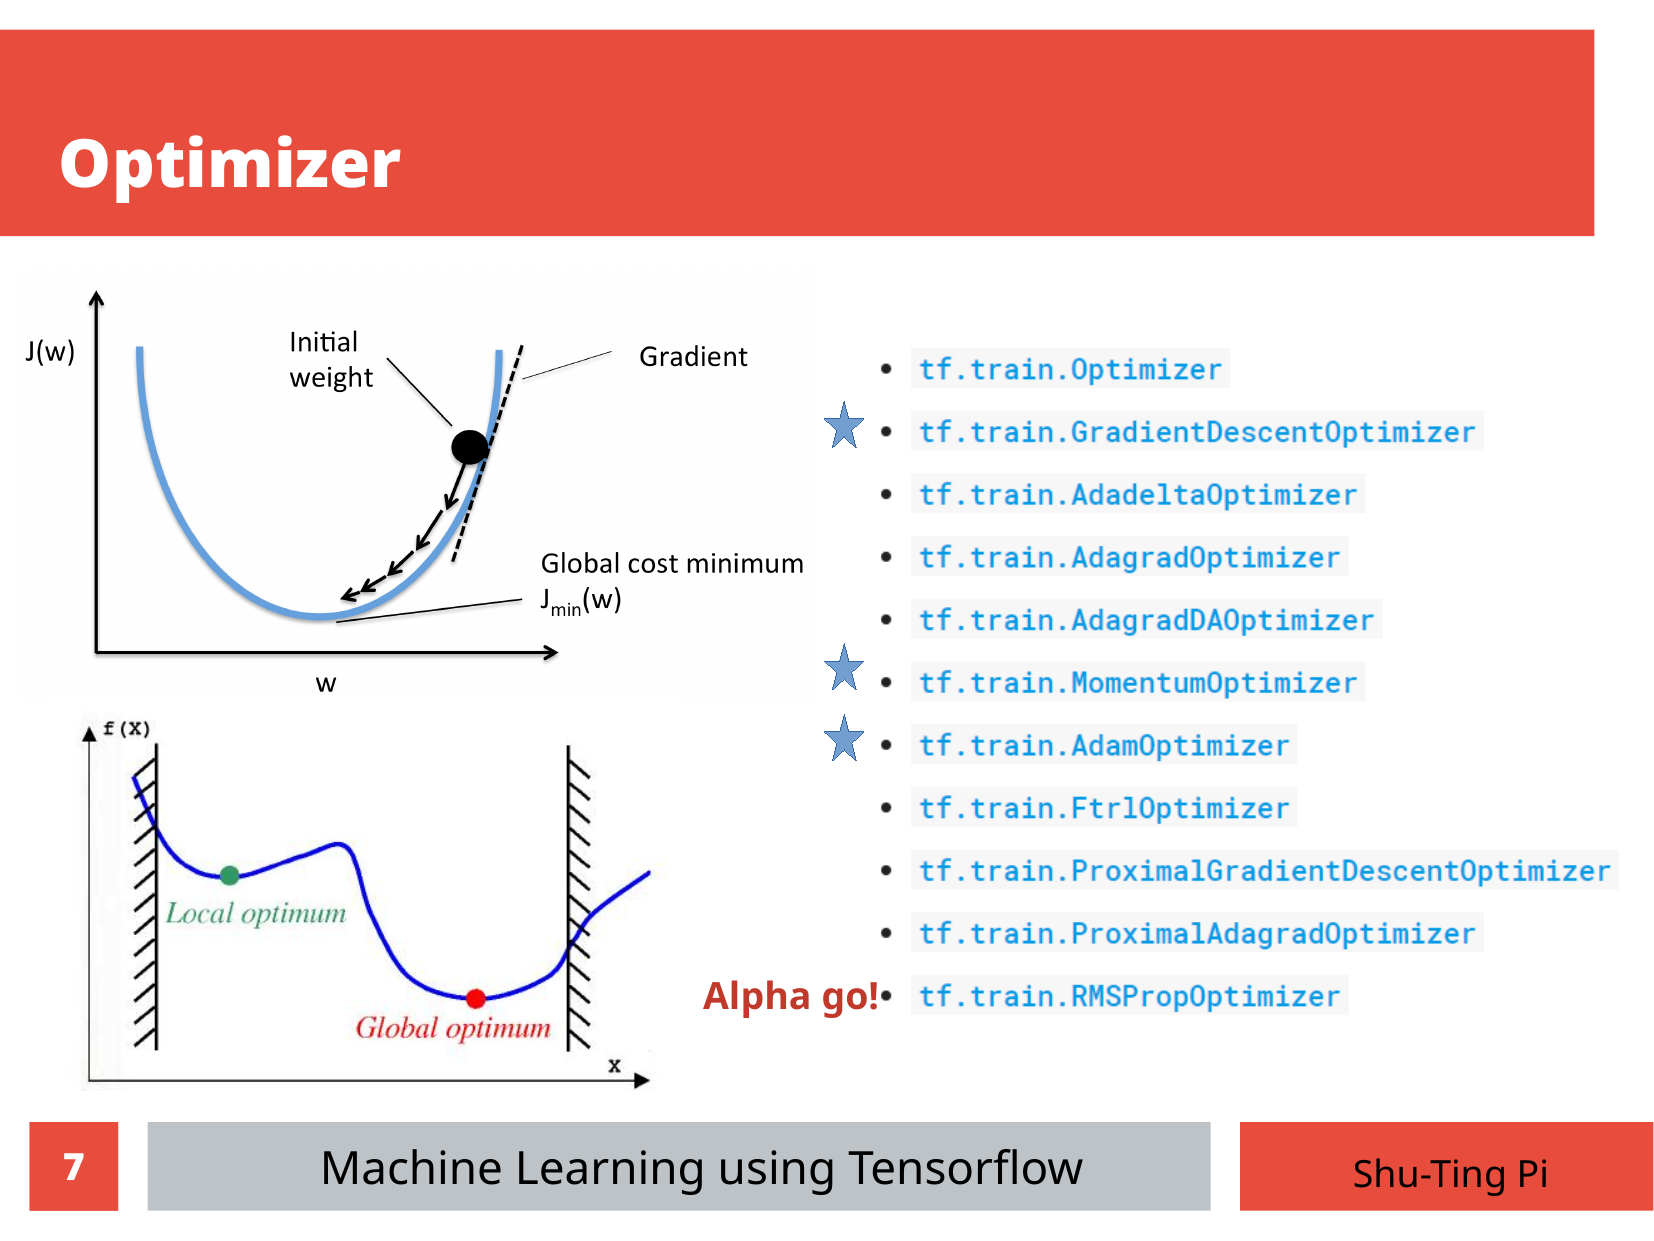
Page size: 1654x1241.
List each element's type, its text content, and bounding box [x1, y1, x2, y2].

picture [850, 324, 1645, 1025]
text_box Shu-Ting Pi [1338, 1140, 1573, 1203]
title Optimizer [59, 59, 1595, 207]
text_box [824, 643, 864, 690]
text_box [824, 714, 864, 761]
text_box [824, 401, 864, 448]
text_box Machine Learning using Tensorflow [305, 1128, 1191, 1241]
picture [19, 268, 816, 1107]
text_box Alpha go! [688, 962, 922, 1025]
